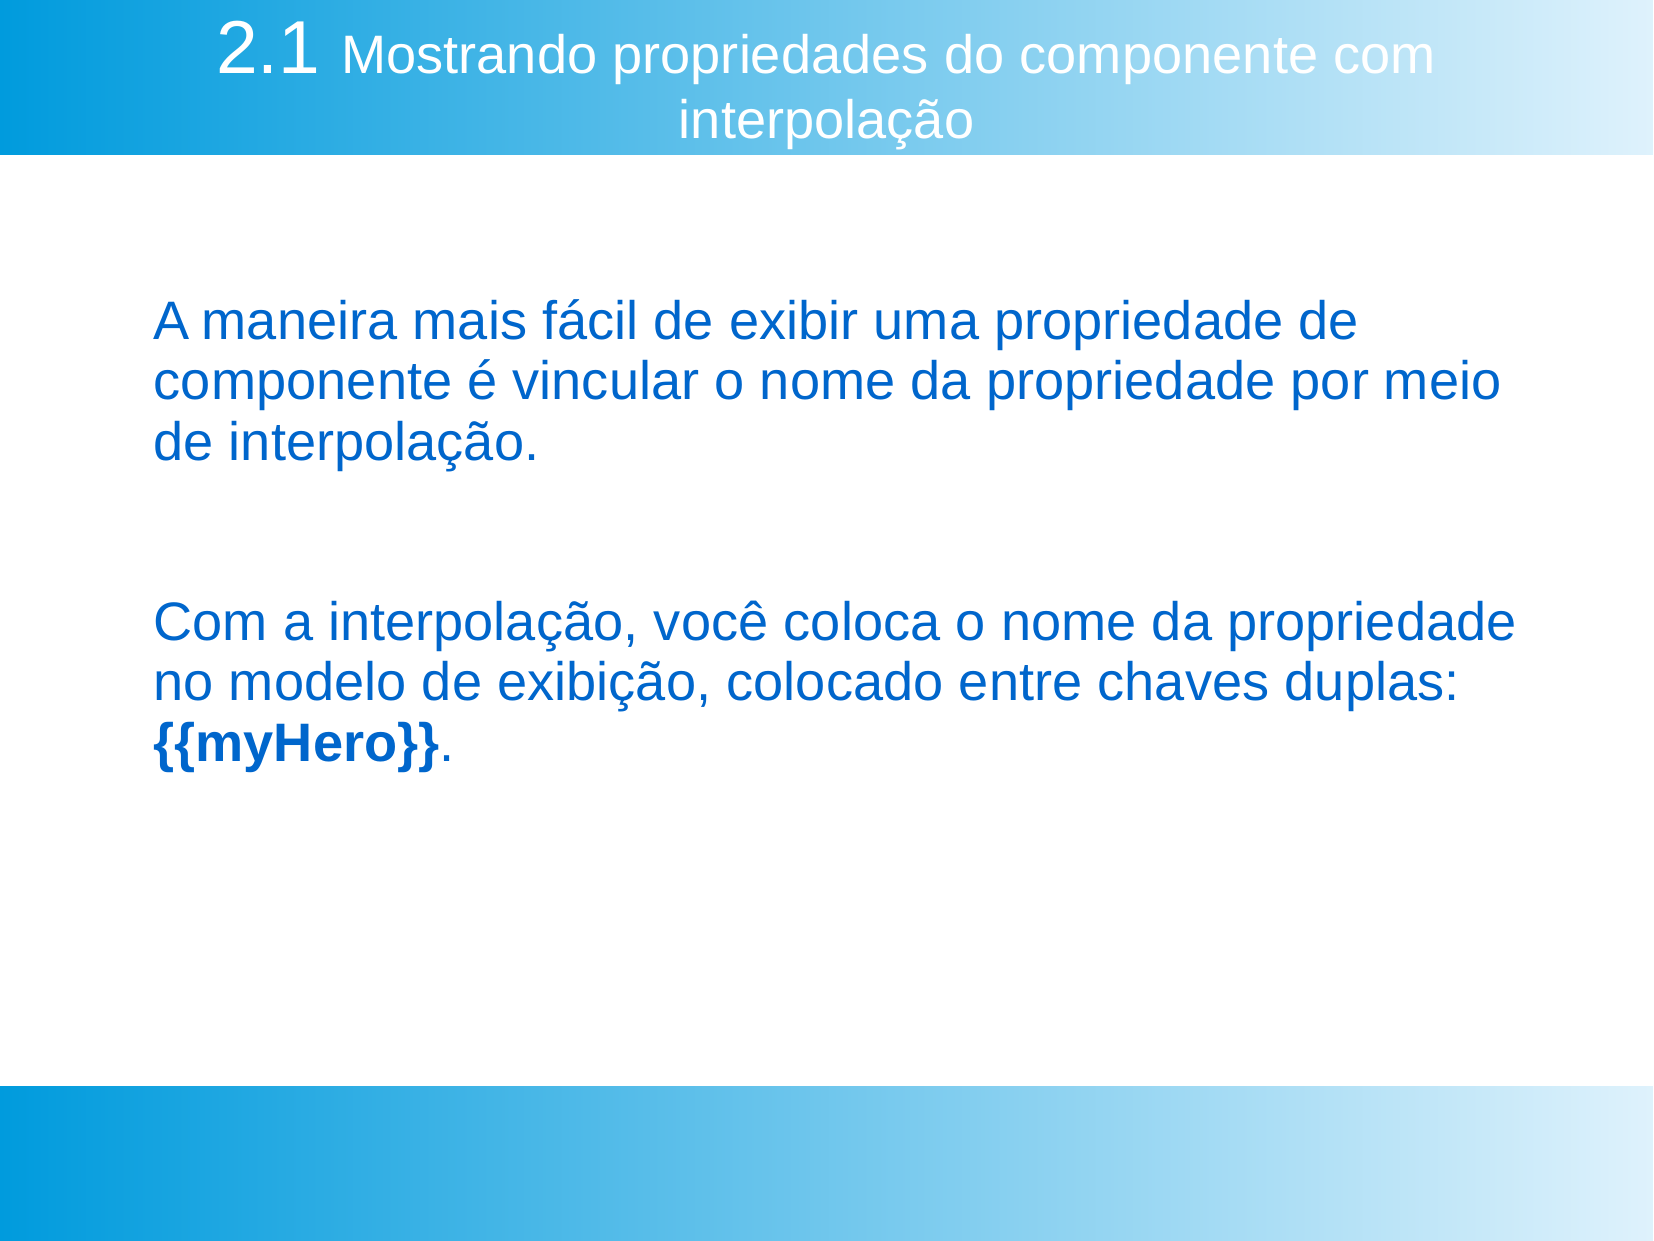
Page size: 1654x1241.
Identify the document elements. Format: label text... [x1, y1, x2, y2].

title 2.1 Mostrando propriedades do componente com interpolação [82, 5, 1571, 151]
list A maneira mais fácil de exibir uma propriedade de componente é vincular o nome da propriedade por meio de interpolação. Com a interpolação, você coloca o nome da propriedade no modelo de exibição, colocado entre chaves duplas: {{myHero}}. [82, 290, 1571, 1010]
